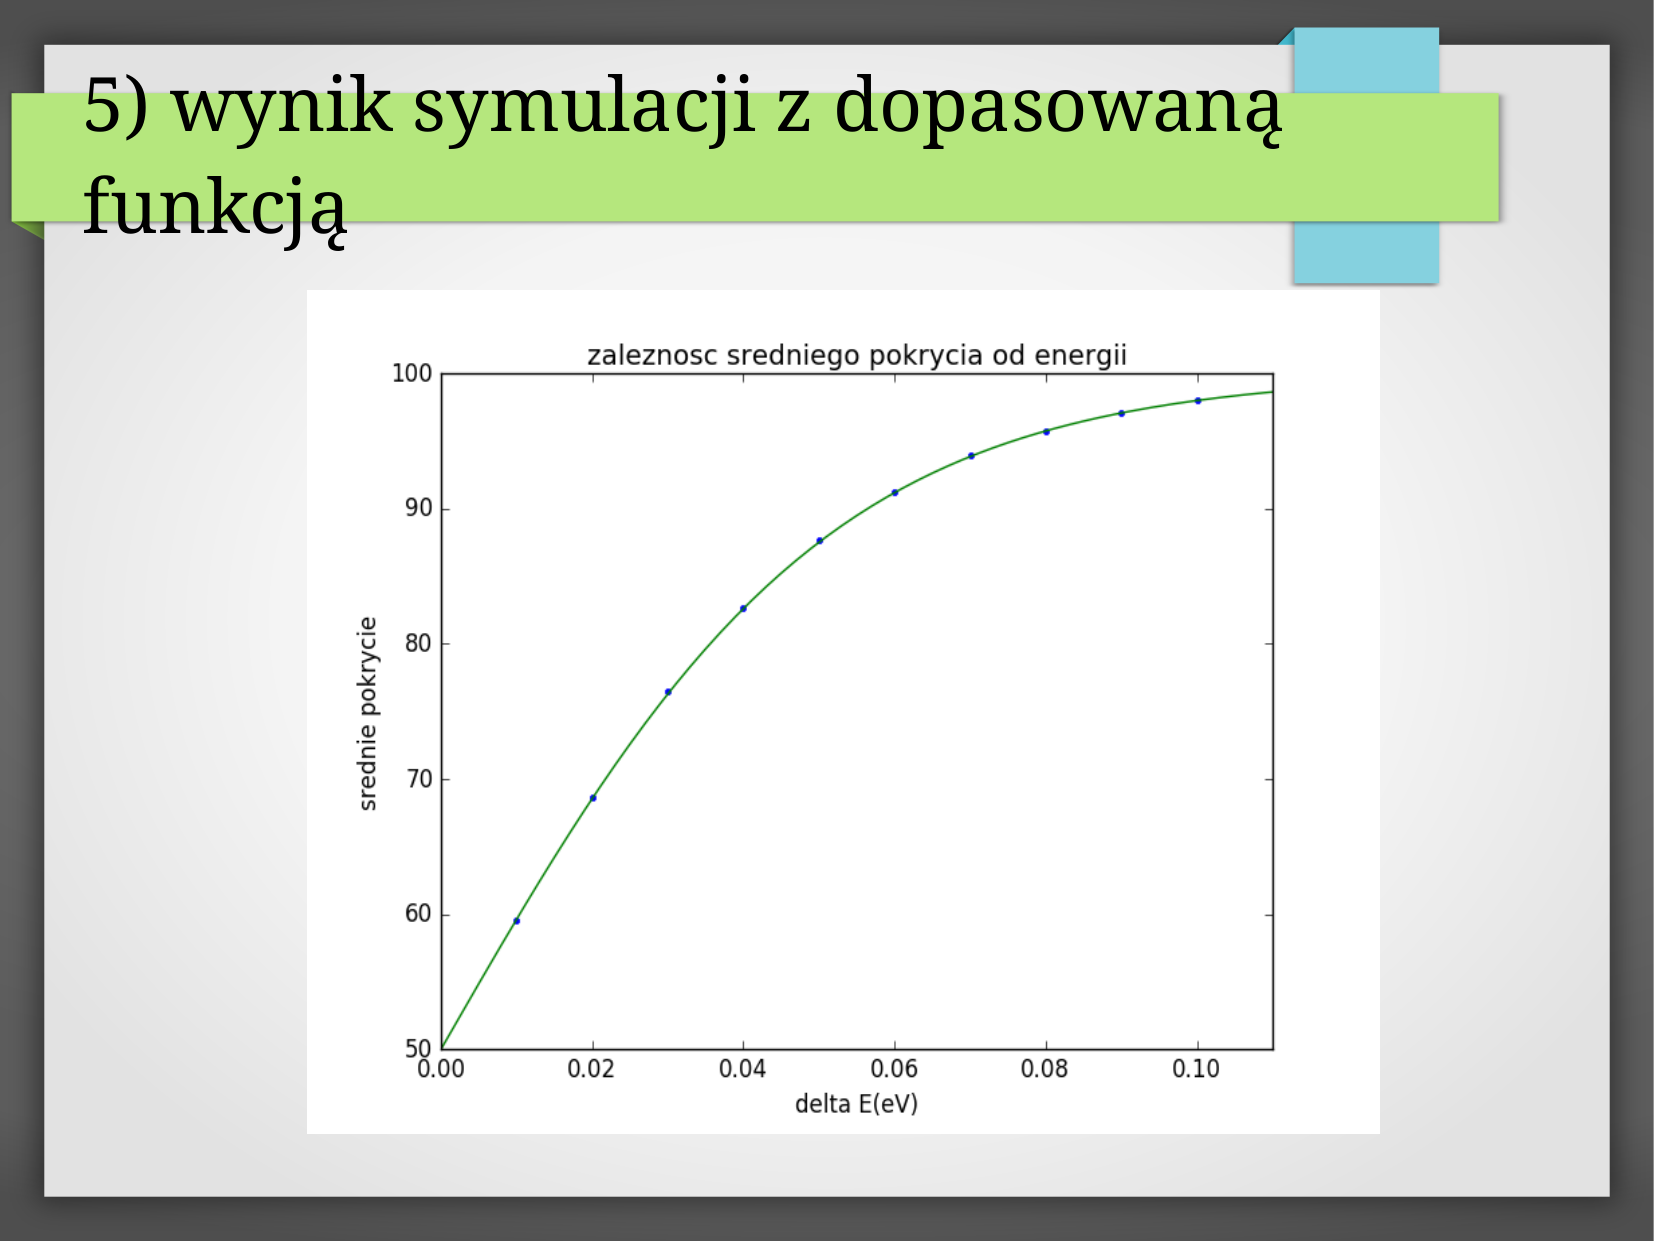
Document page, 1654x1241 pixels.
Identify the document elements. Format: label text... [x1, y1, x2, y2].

picture [0, 0, 1654, 1241]
title 5) wynik symulacji z dopasowaną funkcją [82, 68, 1489, 239]
